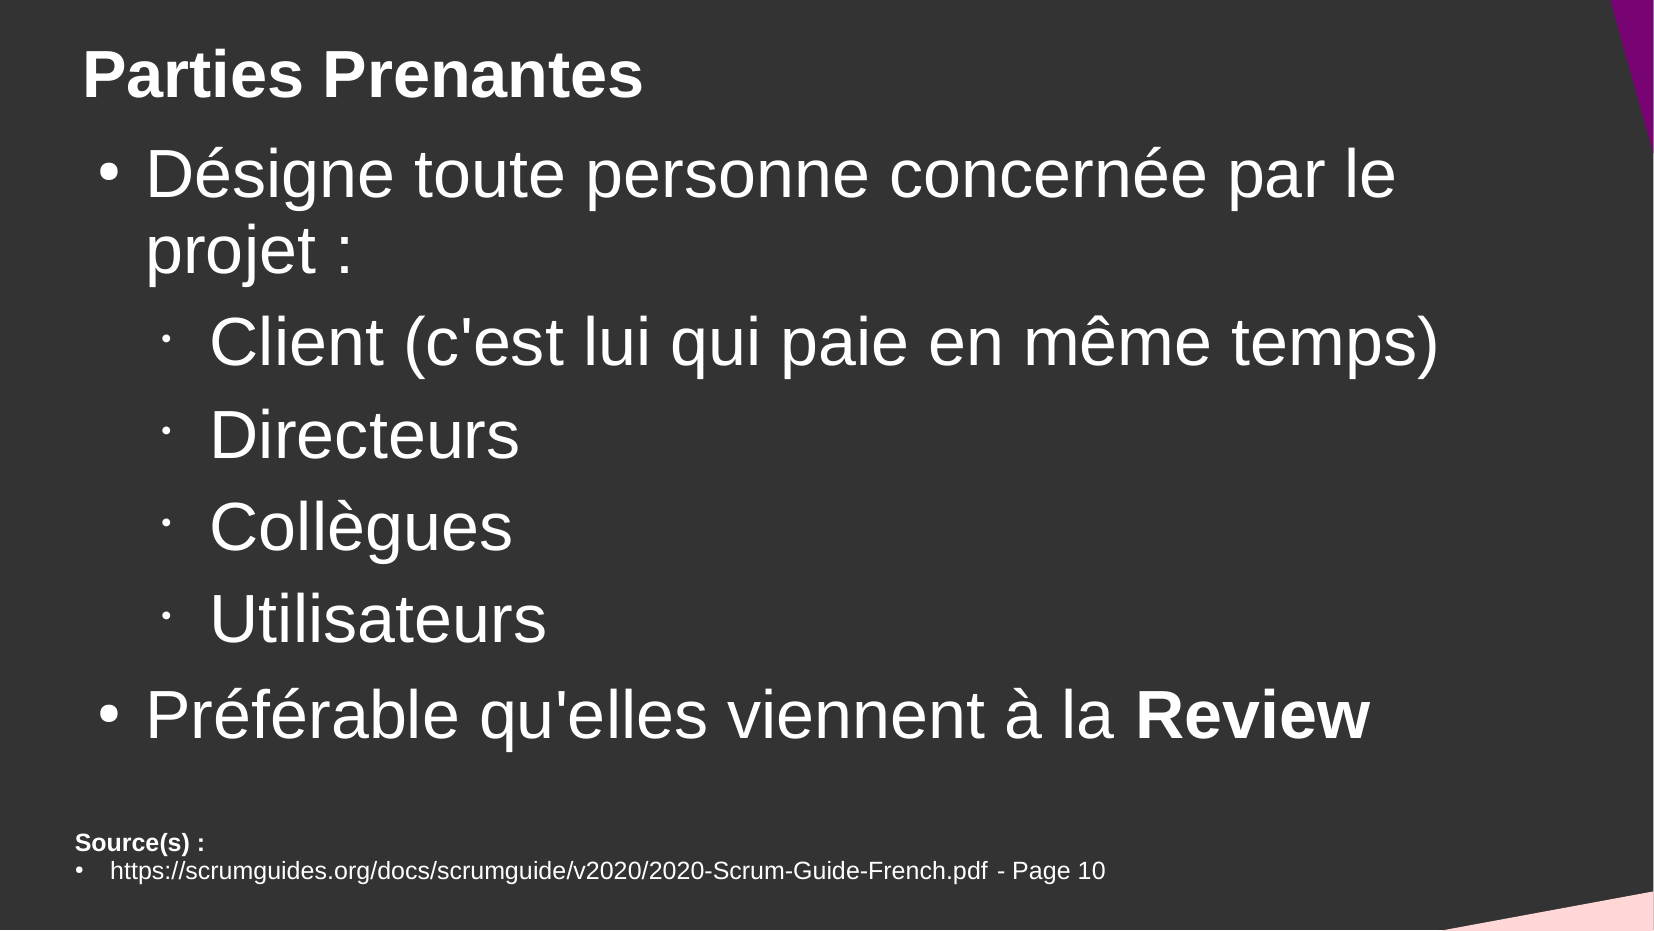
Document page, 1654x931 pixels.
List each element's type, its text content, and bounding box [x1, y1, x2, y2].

list Désigne toute personne concernée par le projet : Client (c'est lui qui paie en même temps) Directeurs Collègues Utilisateurs Préférable qu'elles viennent à la Review [80, 135, 1620, 756]
text_box [1438, 891, 1654, 931]
text_box [1610, 0, 1654, 156]
text_box Source(s) : https://scrumguides.org/docs/scrumguide/v2020/2020-Scrum-Guide-French.pdf - Page 10 [60, 821, 1546, 921]
title Parties Prenantes [82, 37, 1571, 122]
